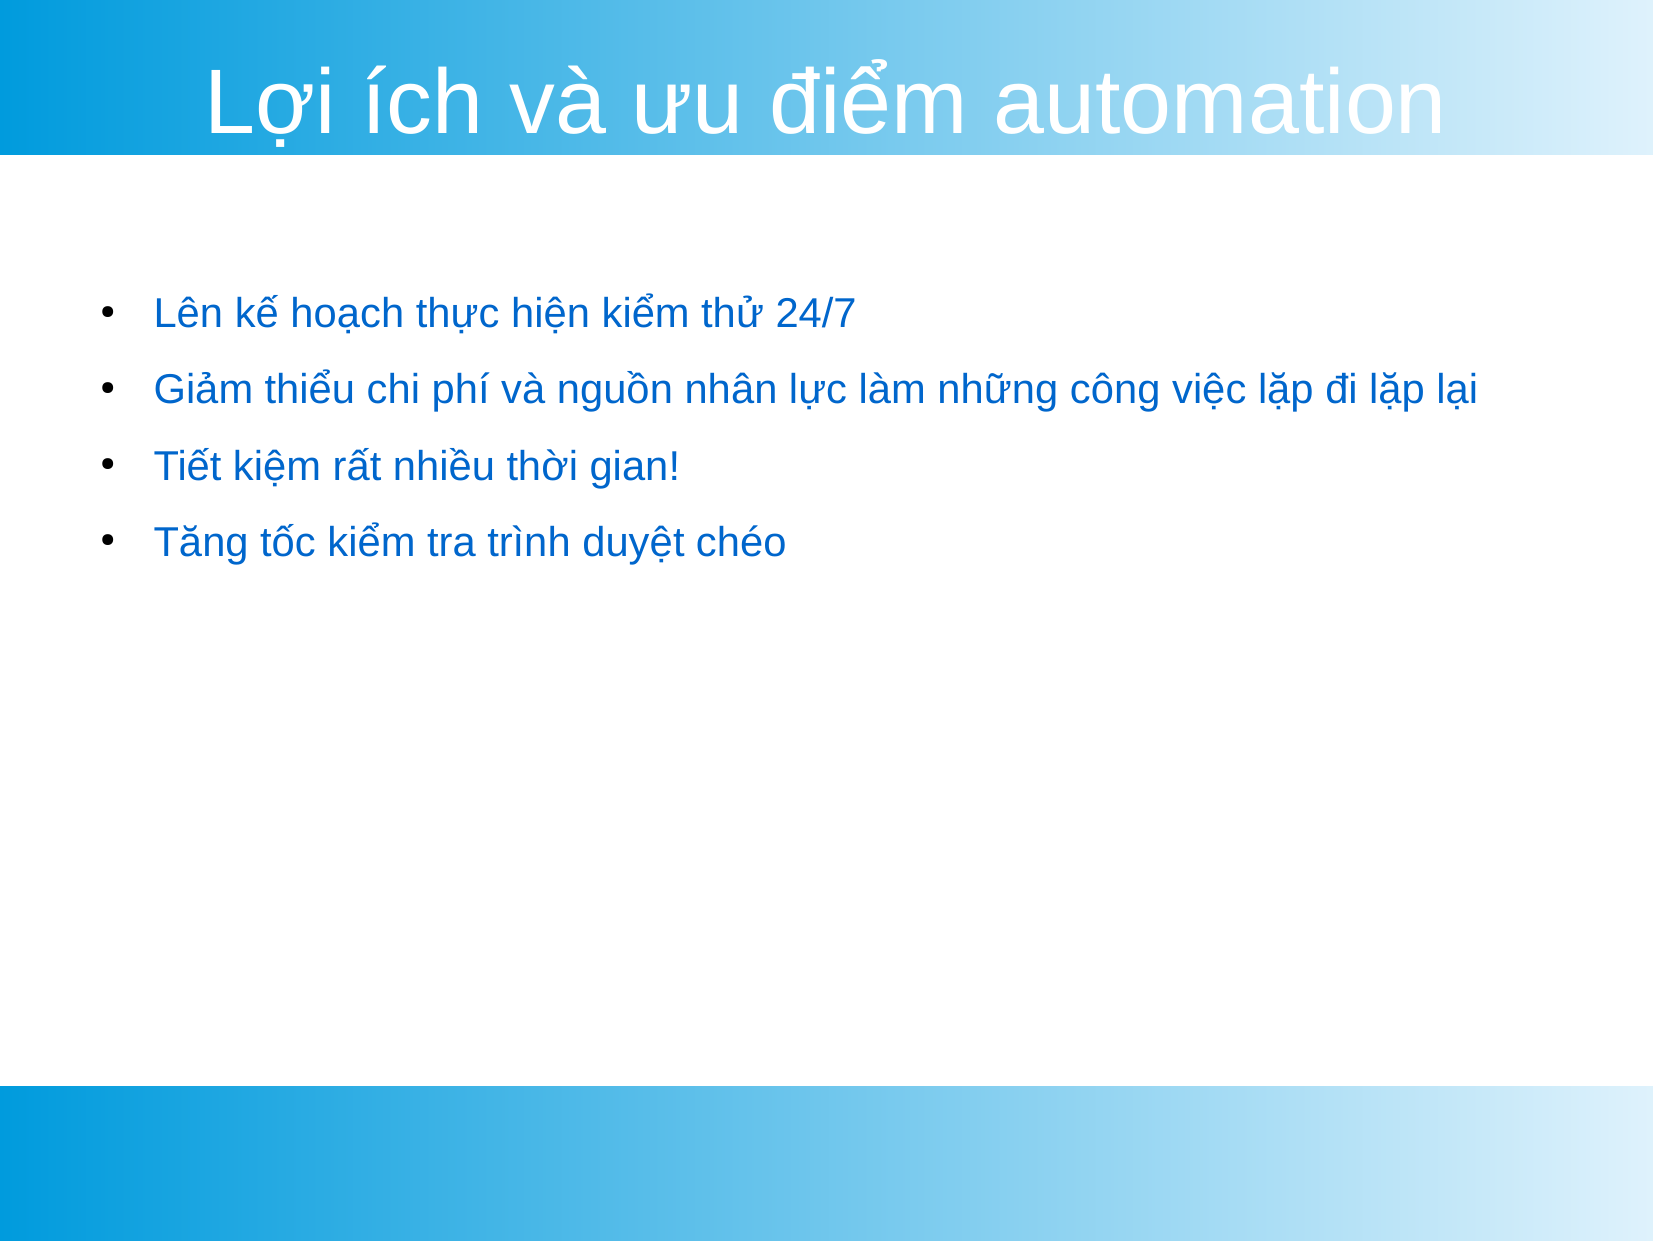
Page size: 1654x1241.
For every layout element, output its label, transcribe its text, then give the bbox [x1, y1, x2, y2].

title Lợi ích và ưu điểm automation [82, 49, 1571, 155]
list Lên kế hoạch thực hiện kiểm thử 24/7 Giảm thiểu chi phí và nguồn nhân lực làm những công việc lặp đi lặp lại Tiết kiệm rất nhiều thời gian! Tăng tốc kiểm tra trình duyệt chéo [82, 290, 1571, 1010]
